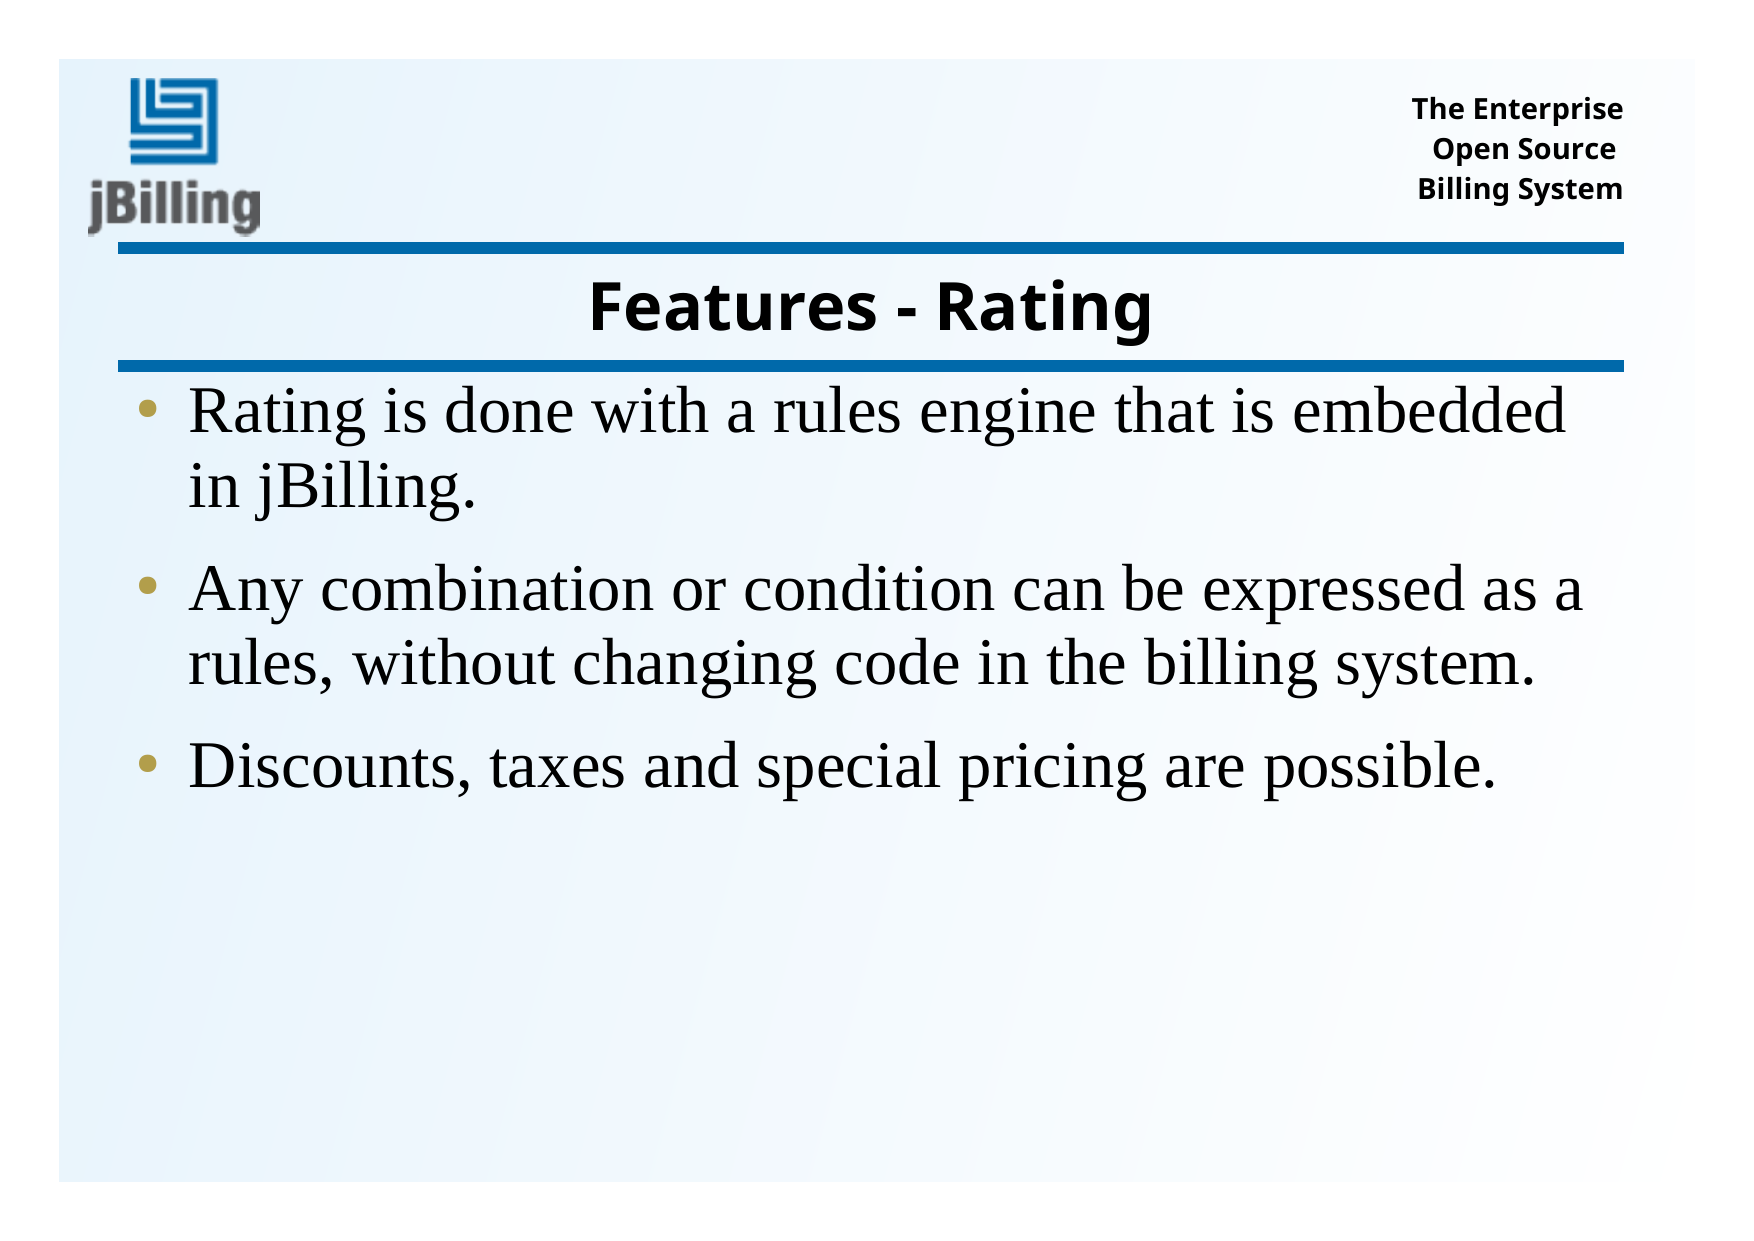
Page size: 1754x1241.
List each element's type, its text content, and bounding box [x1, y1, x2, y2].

title Features - Rating [118, 248, 1625, 361]
picture [88, 78, 260, 237]
list Rating is done with a rules engine that is embedded in jBilling. Any combination or condition can be expressed as a rules, without changing code in the billing system. Discounts, taxes and special pricing are possible. [118, 373, 1625, 1134]
